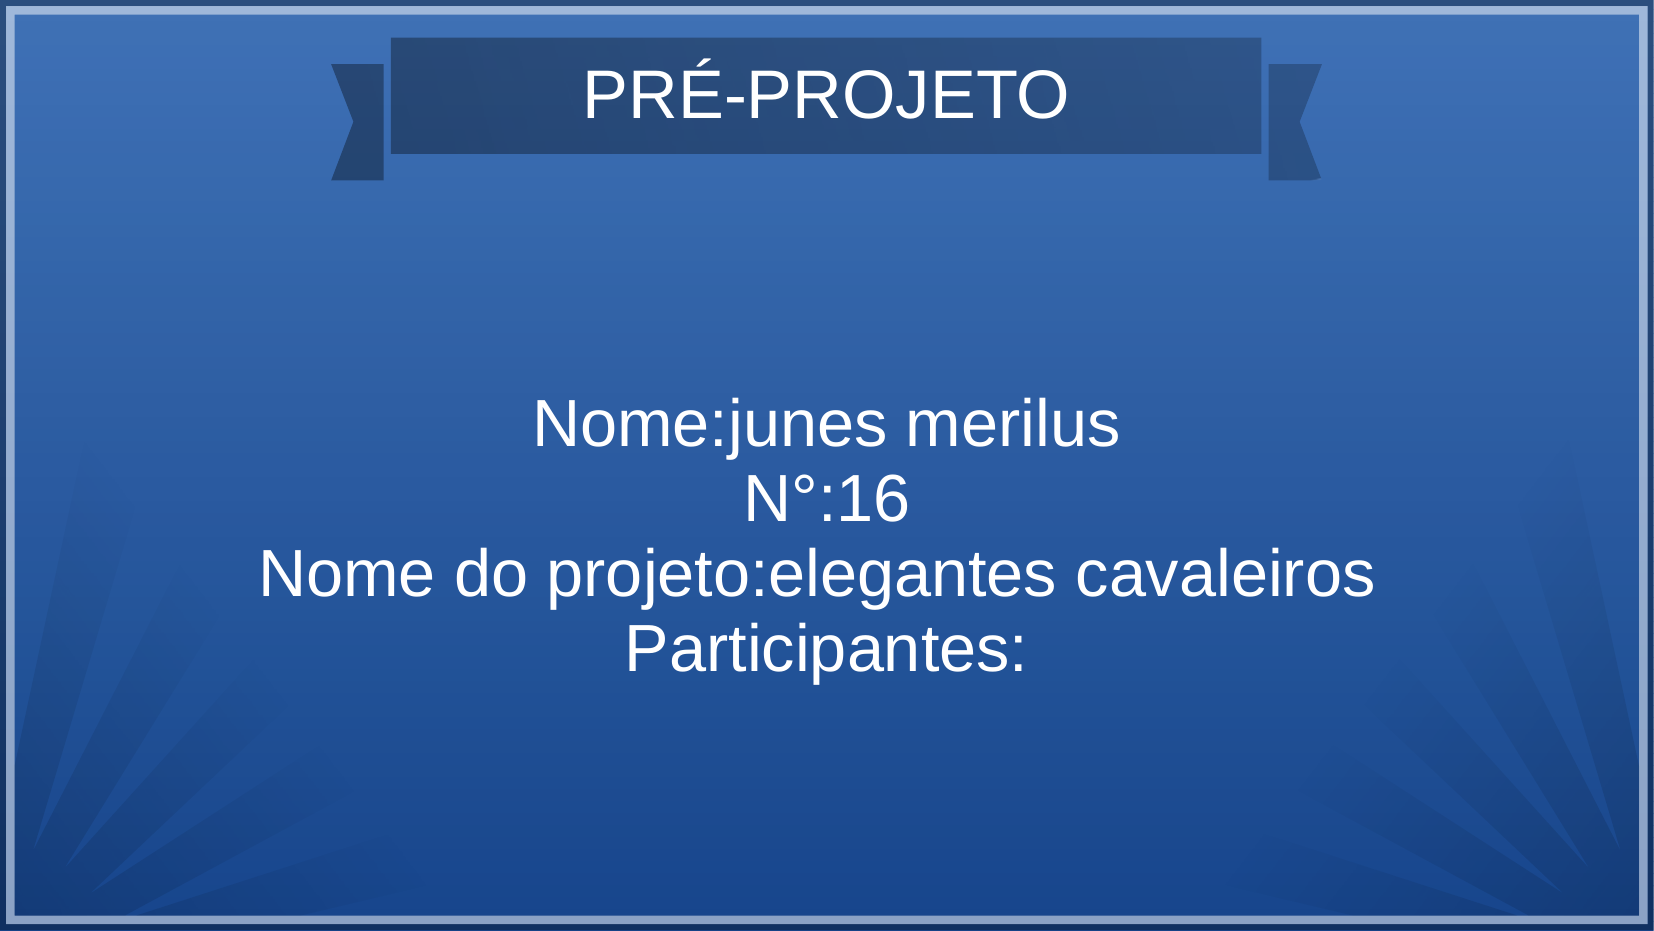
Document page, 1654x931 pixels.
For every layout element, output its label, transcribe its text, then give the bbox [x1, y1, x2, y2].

subtitle Nome:junes merilus N°:16 Nome do projeto:elegantes cavaleiros Participantes: [82, 224, 1571, 848]
title PRÉ-PROJETO [389, 35, 1264, 154]
